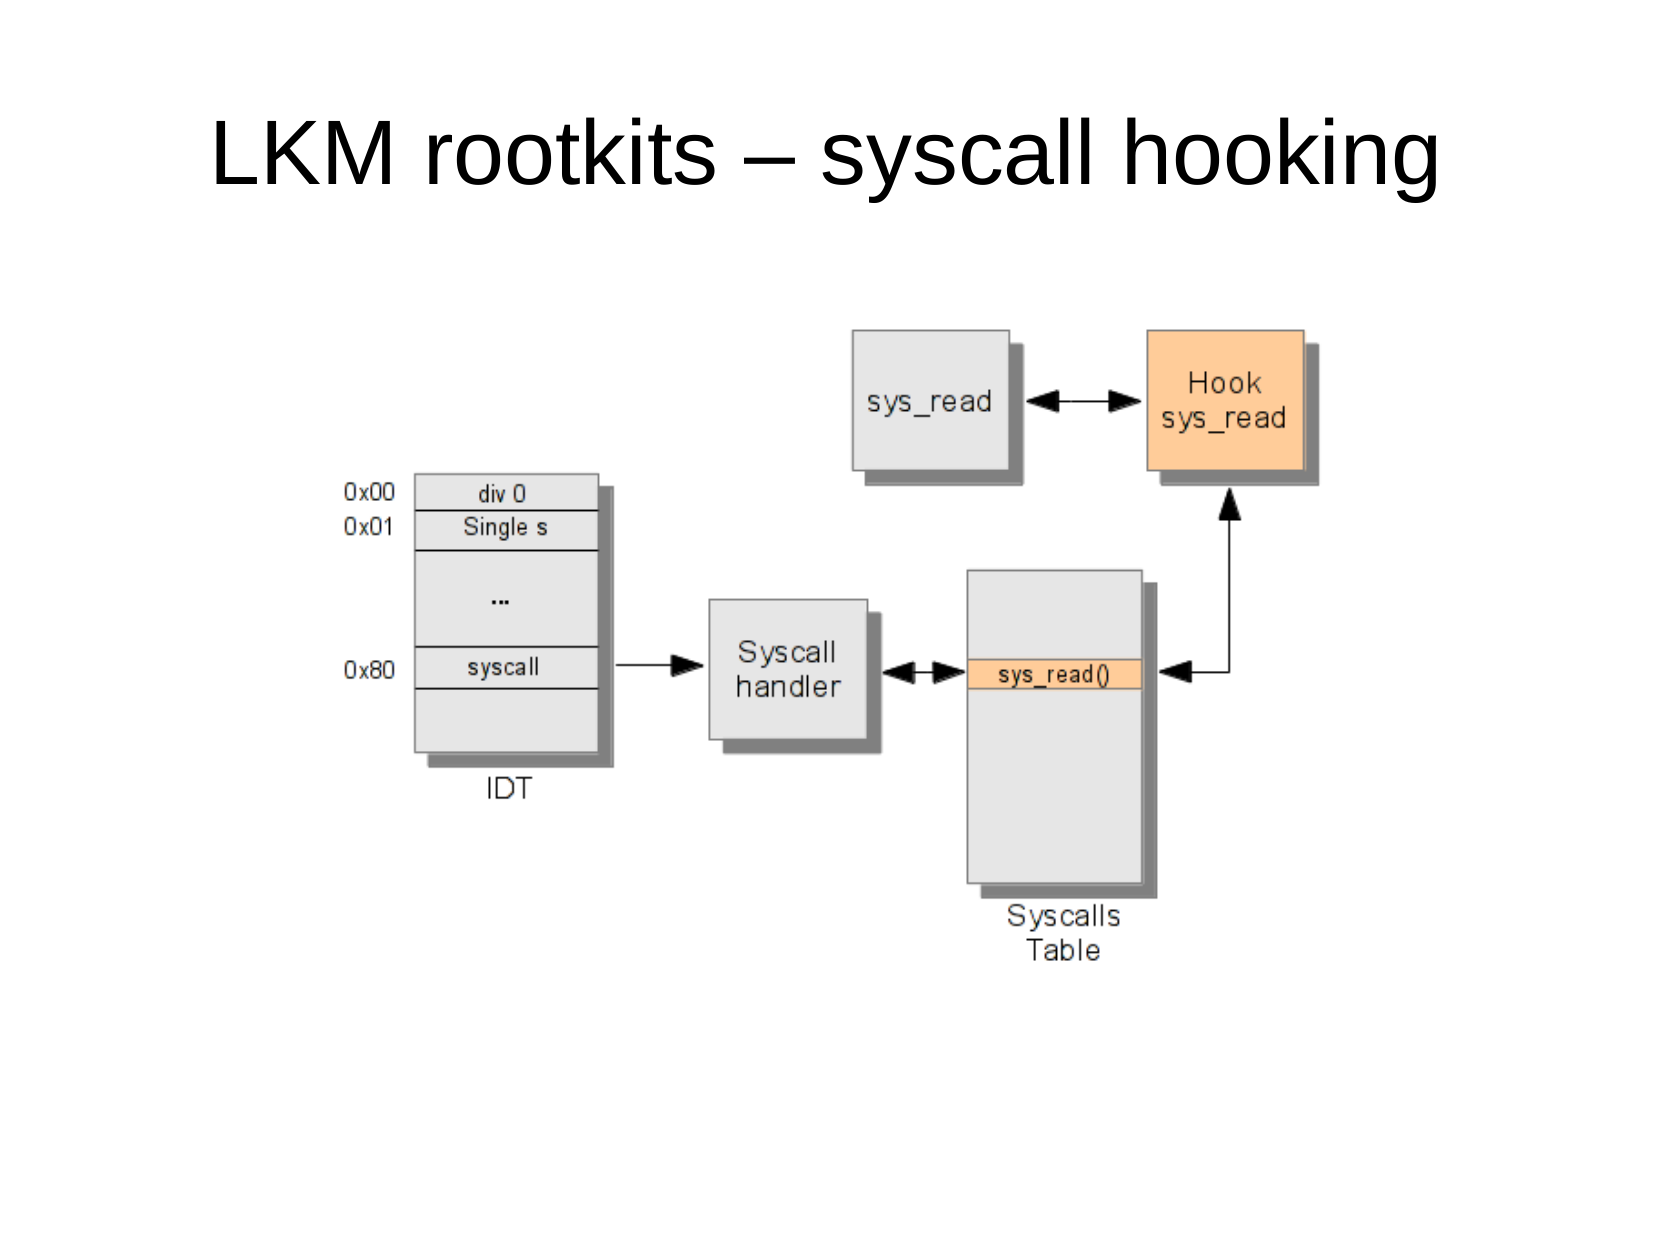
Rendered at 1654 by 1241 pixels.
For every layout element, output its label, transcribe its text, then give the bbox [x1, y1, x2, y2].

title LKM rootkits – syscall hooking [82, 49, 1571, 257]
picture [309, 290, 1345, 1010]
